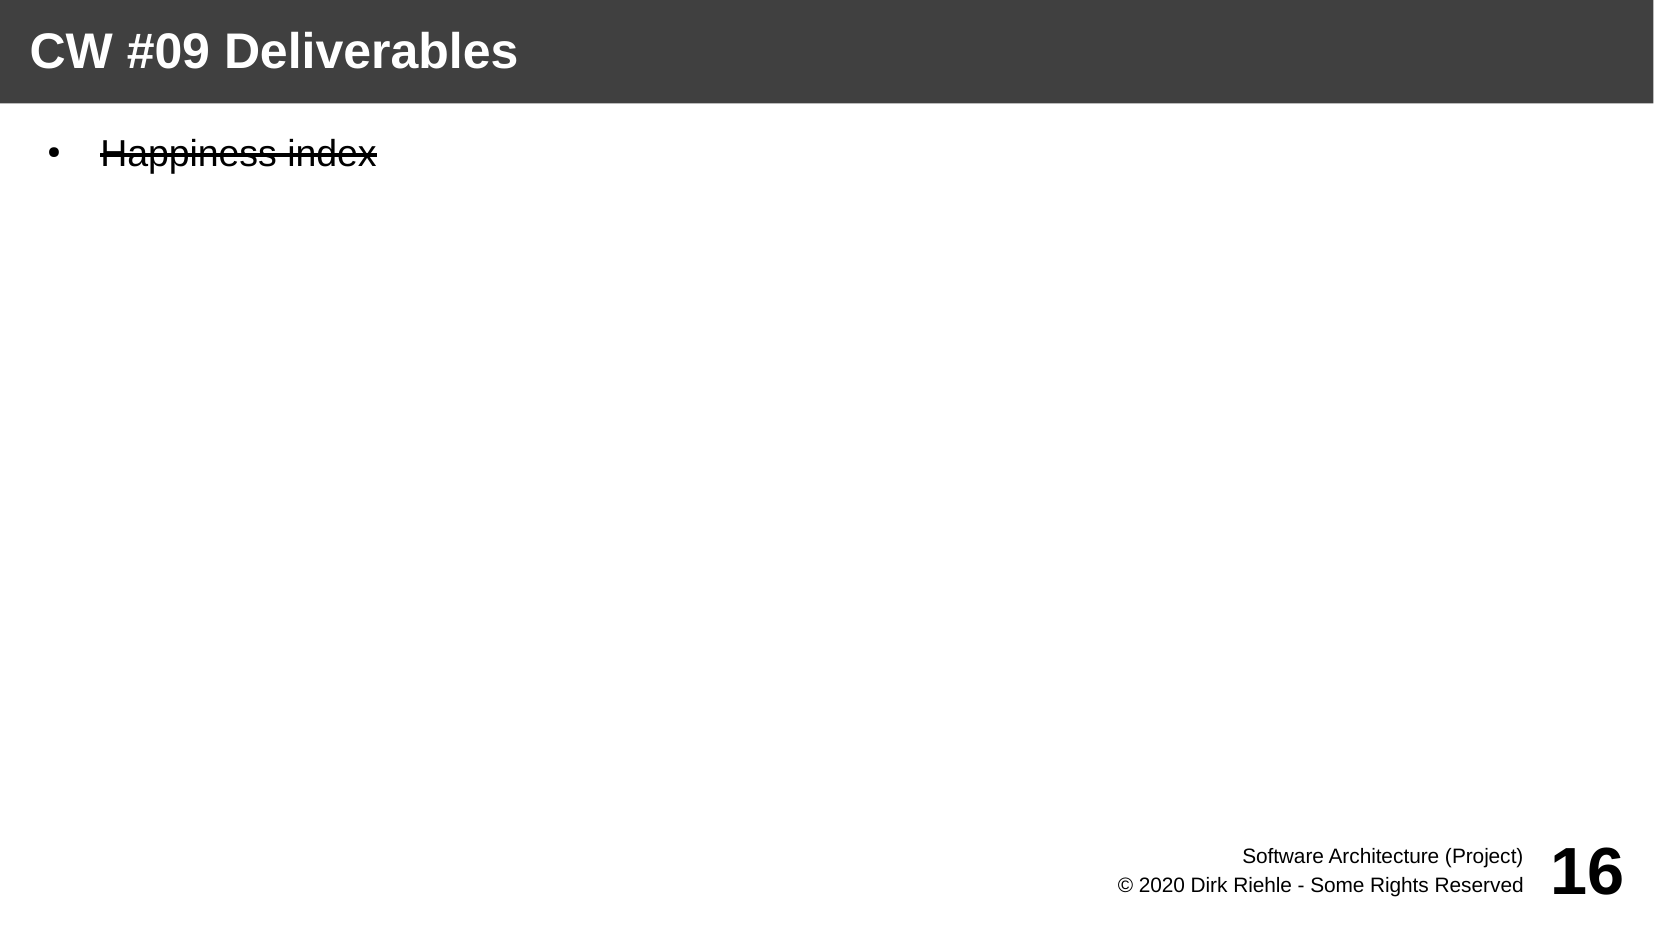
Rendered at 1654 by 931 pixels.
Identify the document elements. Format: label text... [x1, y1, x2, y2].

list Happiness index [29, 132, 1625, 813]
title CW #09 Deliverables [0, 0, 1654, 104]
